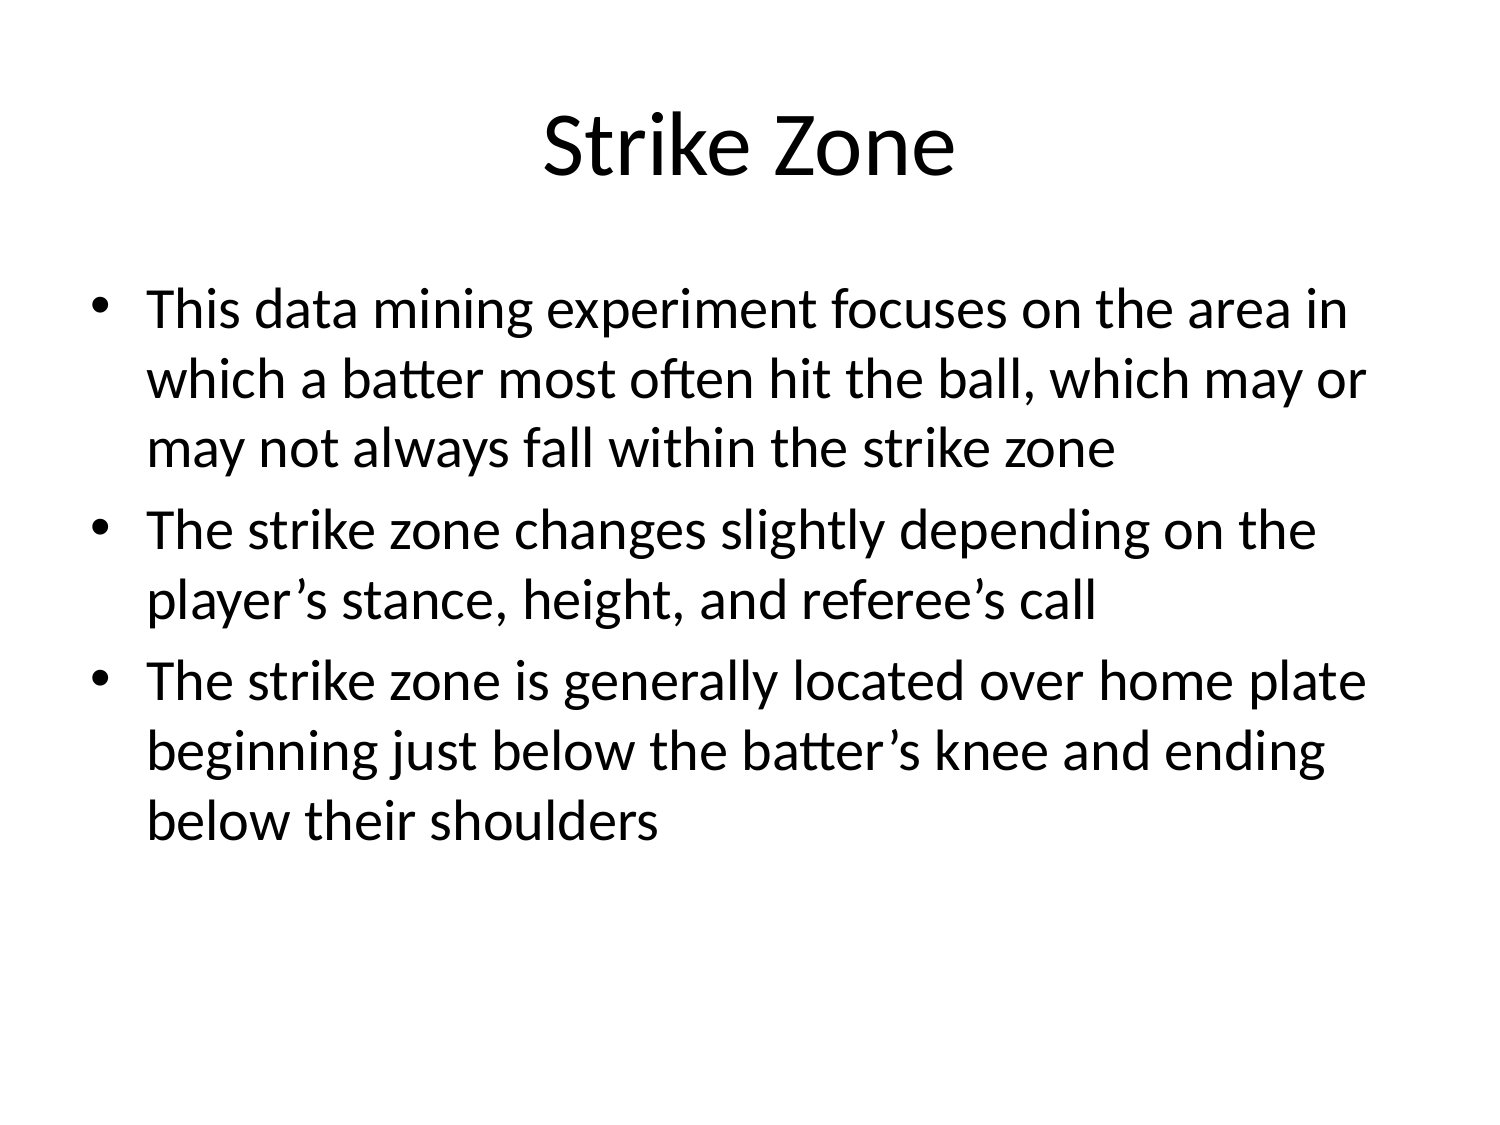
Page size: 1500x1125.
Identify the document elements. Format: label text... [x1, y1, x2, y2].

list This data mining experiment focuses on the area in which a batter most often hit the ball, which may or may not always fall within the strike zone The strike zone changes slightly depending on the player’s stance, height, and referee’s call The strike zone is generally located over home plate beginning just below the batter’s knee and ending below their shoulders [75, 262, 1425, 1005]
title Strike Zone [75, 45, 1425, 233]
